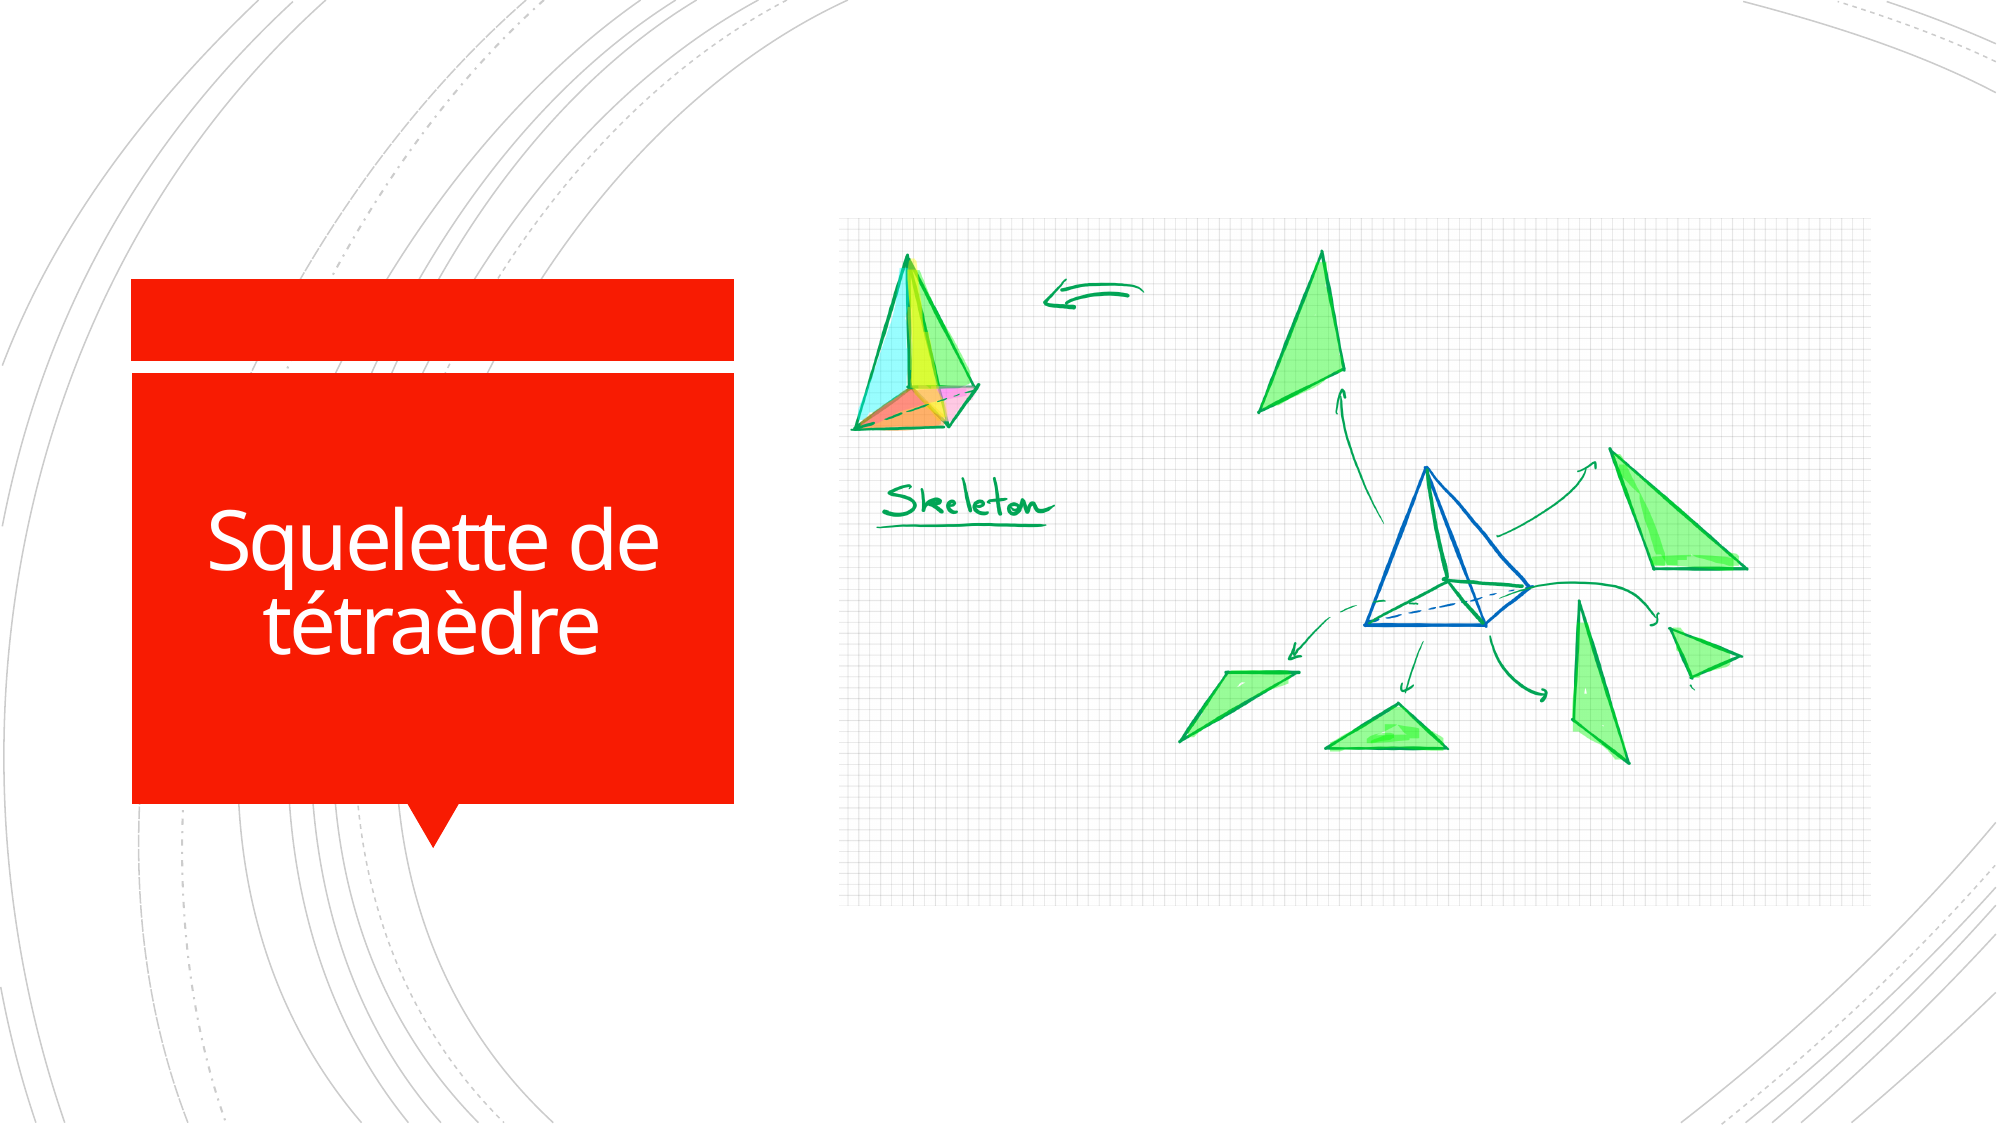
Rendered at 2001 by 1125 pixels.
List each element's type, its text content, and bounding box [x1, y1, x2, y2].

title Squelette de tétraèdre [145, 385, 720, 789]
picture [839, 218, 1871, 906]
